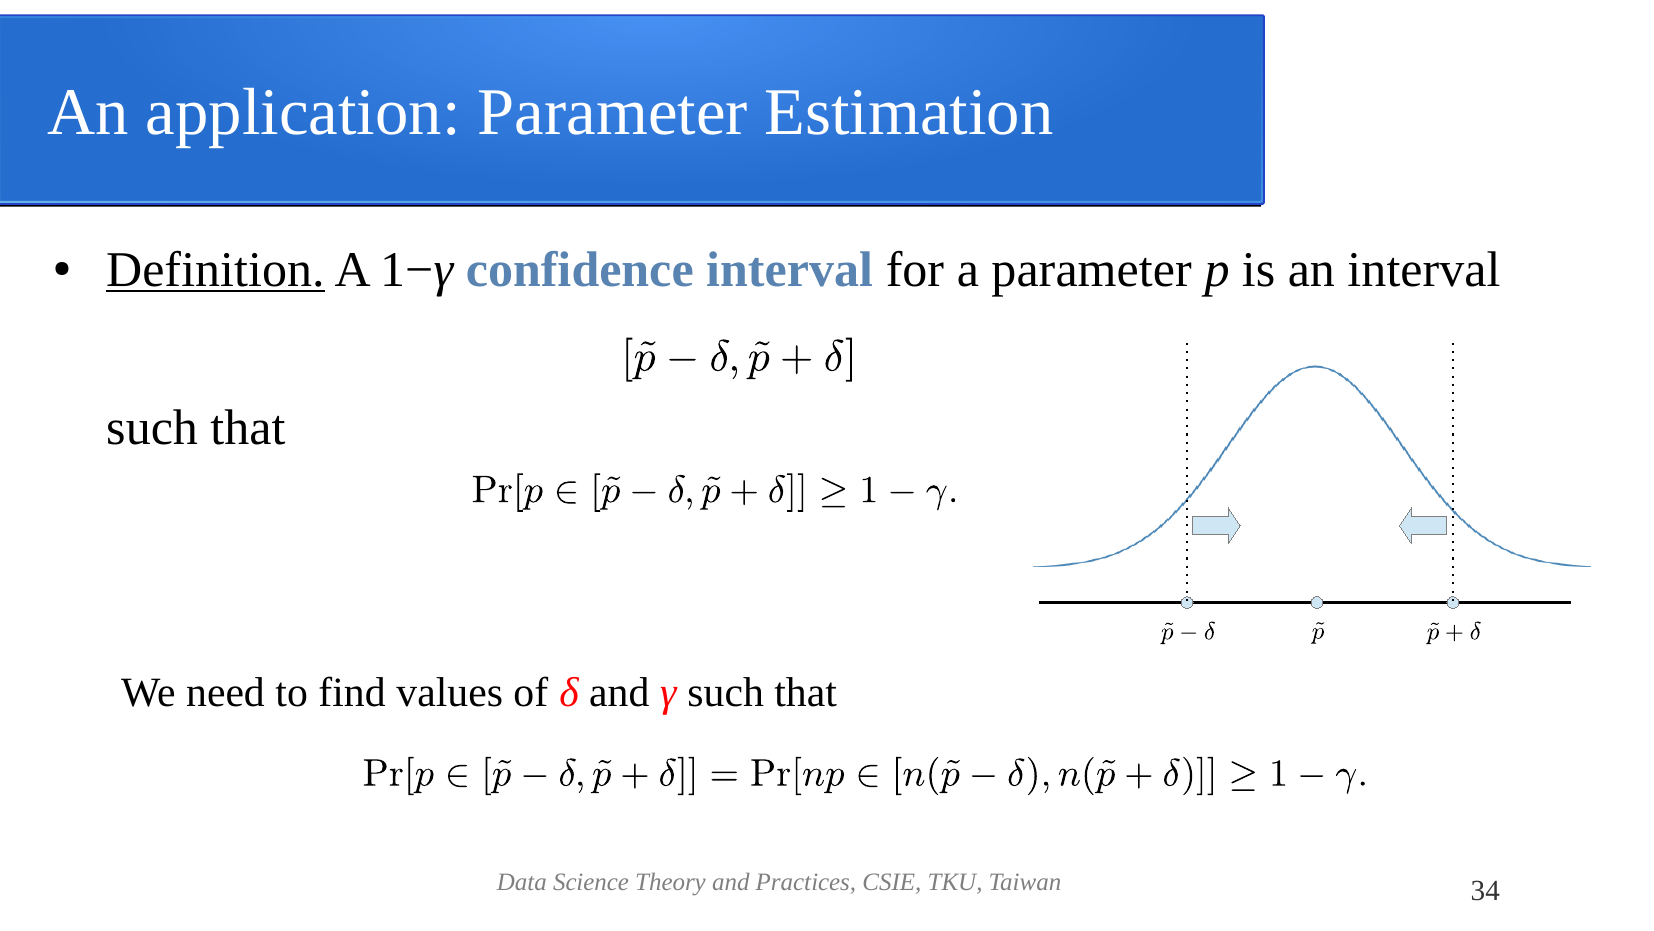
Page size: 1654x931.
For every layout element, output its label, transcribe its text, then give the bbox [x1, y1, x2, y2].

picture [1425, 621, 1481, 645]
picture [1310, 621, 1326, 645]
text_box [1446, 596, 1459, 609]
text_box [1181, 596, 1194, 609]
text_box We need to find values of δ and γ such that [106, 661, 863, 761]
picture [619, 336, 854, 384]
text_box [1192, 507, 1241, 544]
picture [1033, 360, 1591, 567]
text_box [1399, 507, 1447, 544]
picture [1160, 621, 1216, 645]
picture [361, 755, 1367, 797]
list Definition. A 1−γ confidence interval for a parameter p is an interval such that [35, 242, 1524, 782]
picture [470, 471, 957, 514]
title An application: Parameter Estimation [47, 35, 1199, 189]
text_box [1311, 596, 1323, 609]
